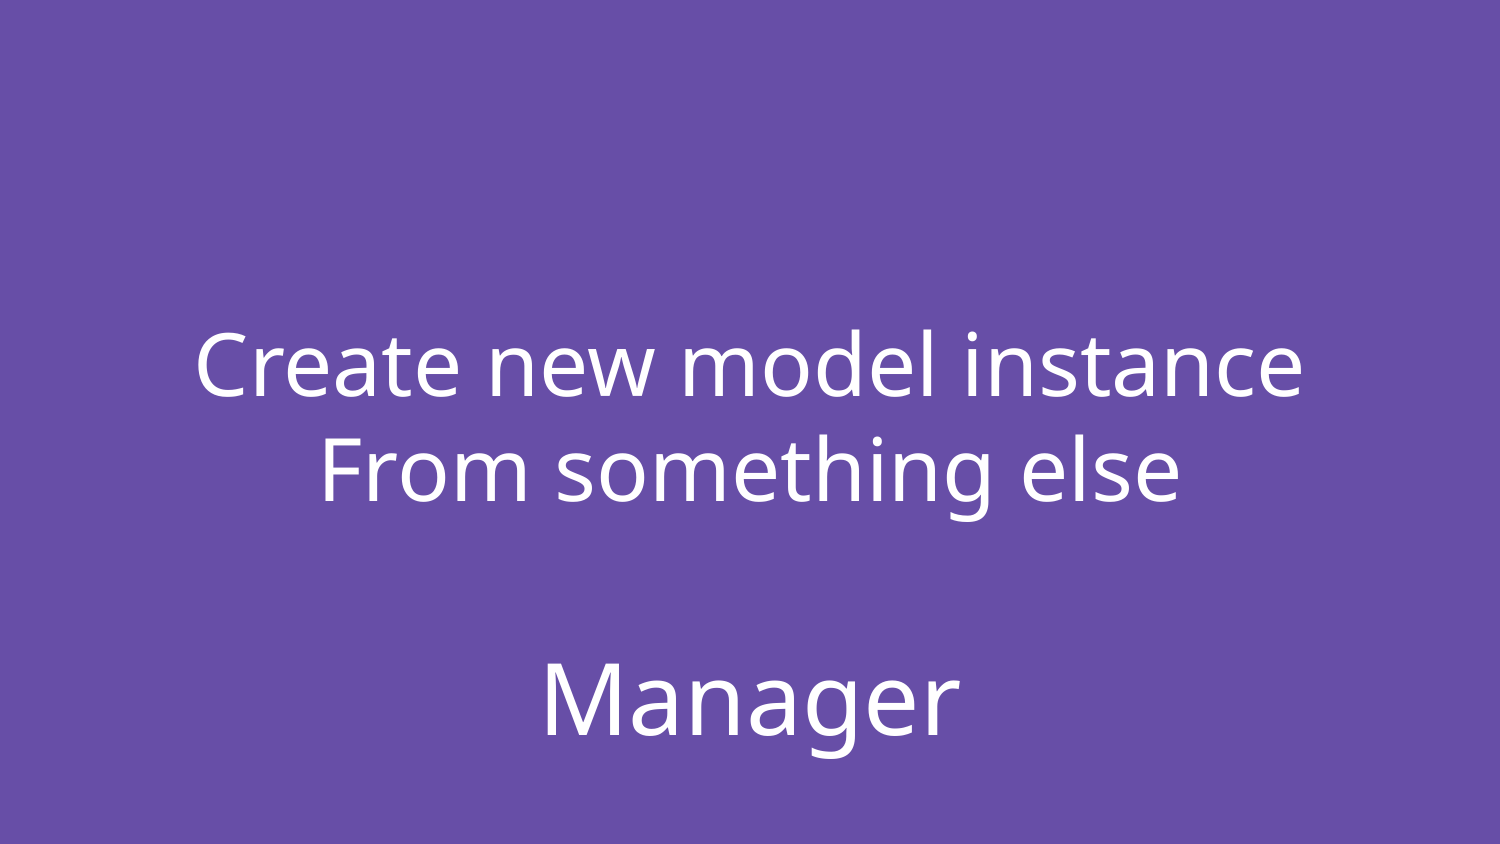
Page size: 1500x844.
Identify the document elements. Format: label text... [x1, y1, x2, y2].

title Create new model instance From something else [75, 58, 1425, 568]
text_box Manager [75, 568, 1425, 771]
